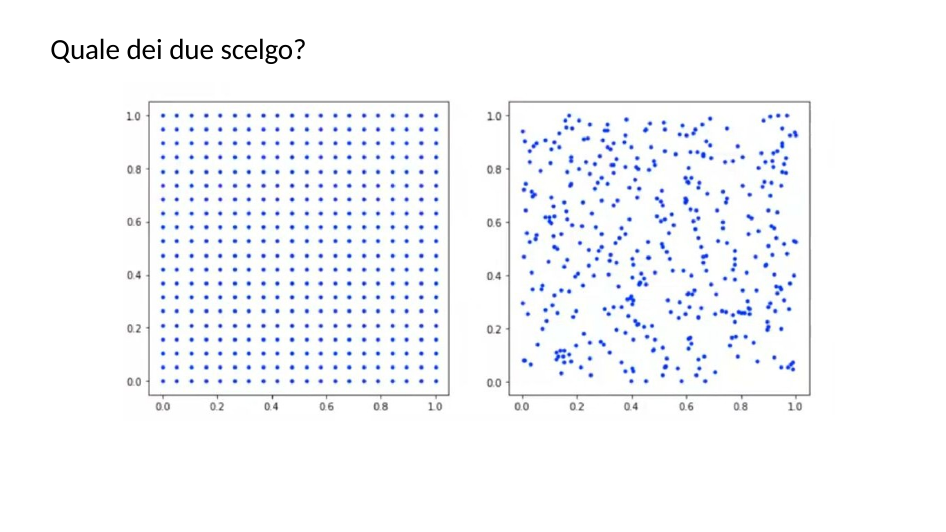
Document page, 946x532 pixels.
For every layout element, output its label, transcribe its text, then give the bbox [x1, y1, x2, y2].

picture [123, 82, 835, 421]
text_box Quale dei due scelgo? [48, 27, 312, 66]
